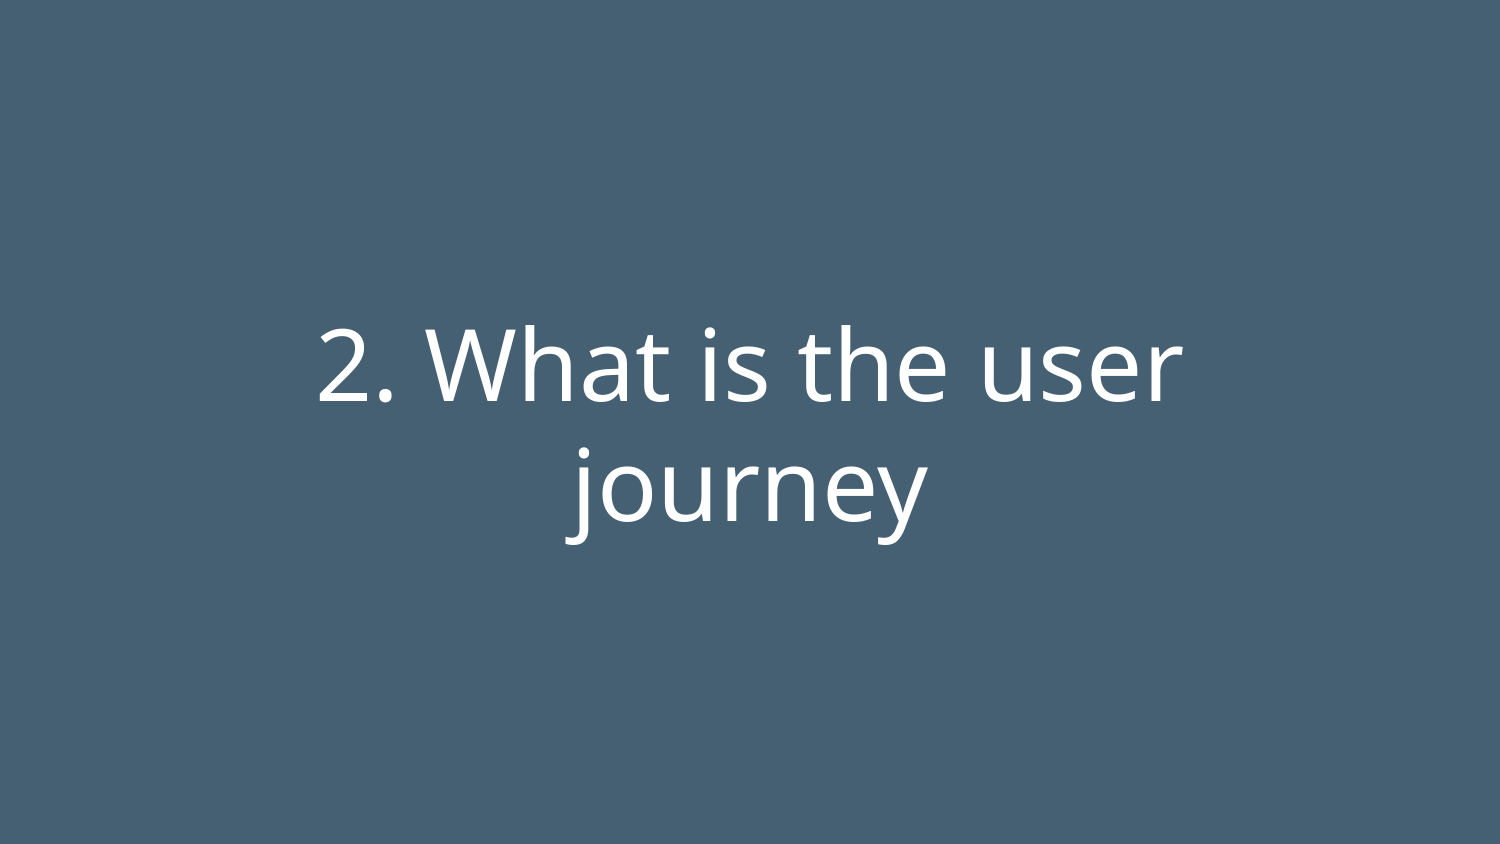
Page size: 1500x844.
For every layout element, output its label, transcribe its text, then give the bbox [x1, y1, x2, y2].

text_box 2. What is the user journey [123, 253, 1377, 591]
